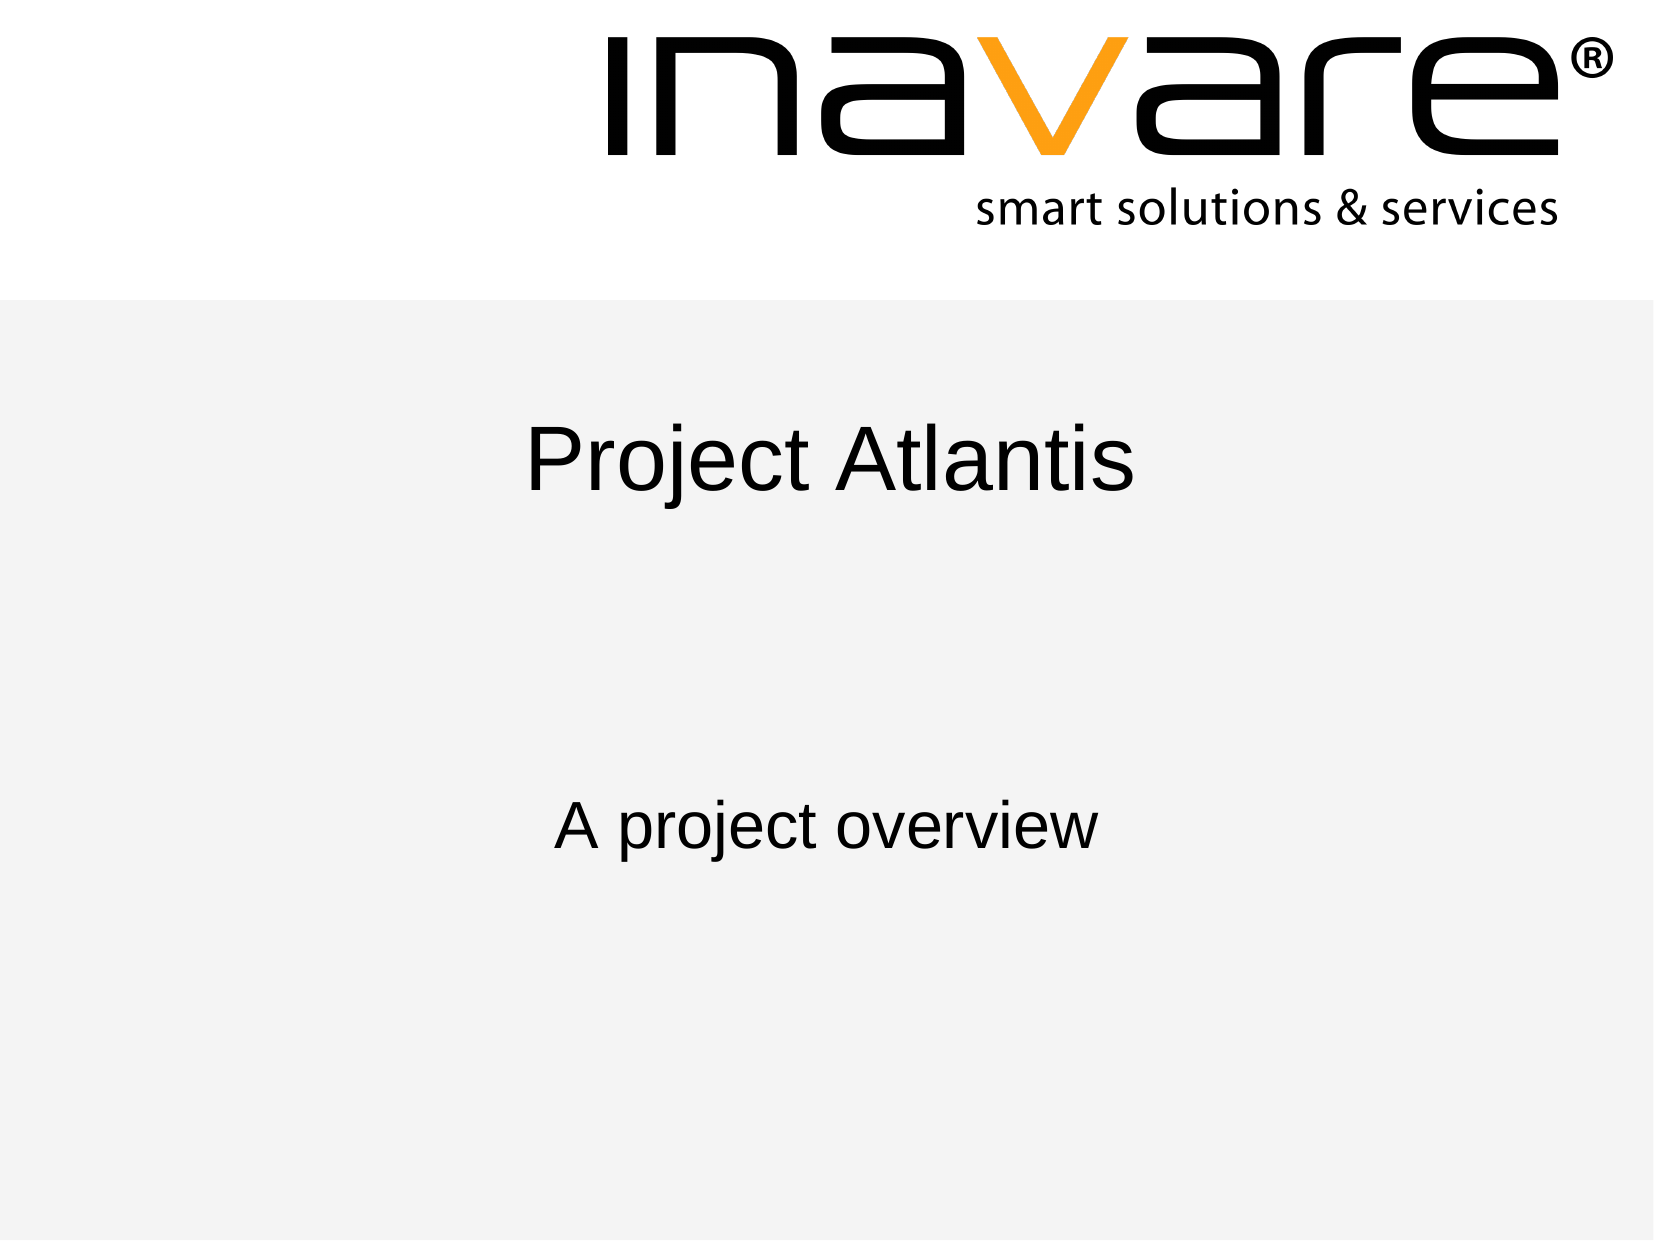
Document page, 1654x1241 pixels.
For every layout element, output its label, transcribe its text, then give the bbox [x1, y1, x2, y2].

subtitle A project overview [82, 637, 1571, 1013]
title Project Atlantis [86, 355, 1576, 563]
picture [608, 37, 1613, 225]
